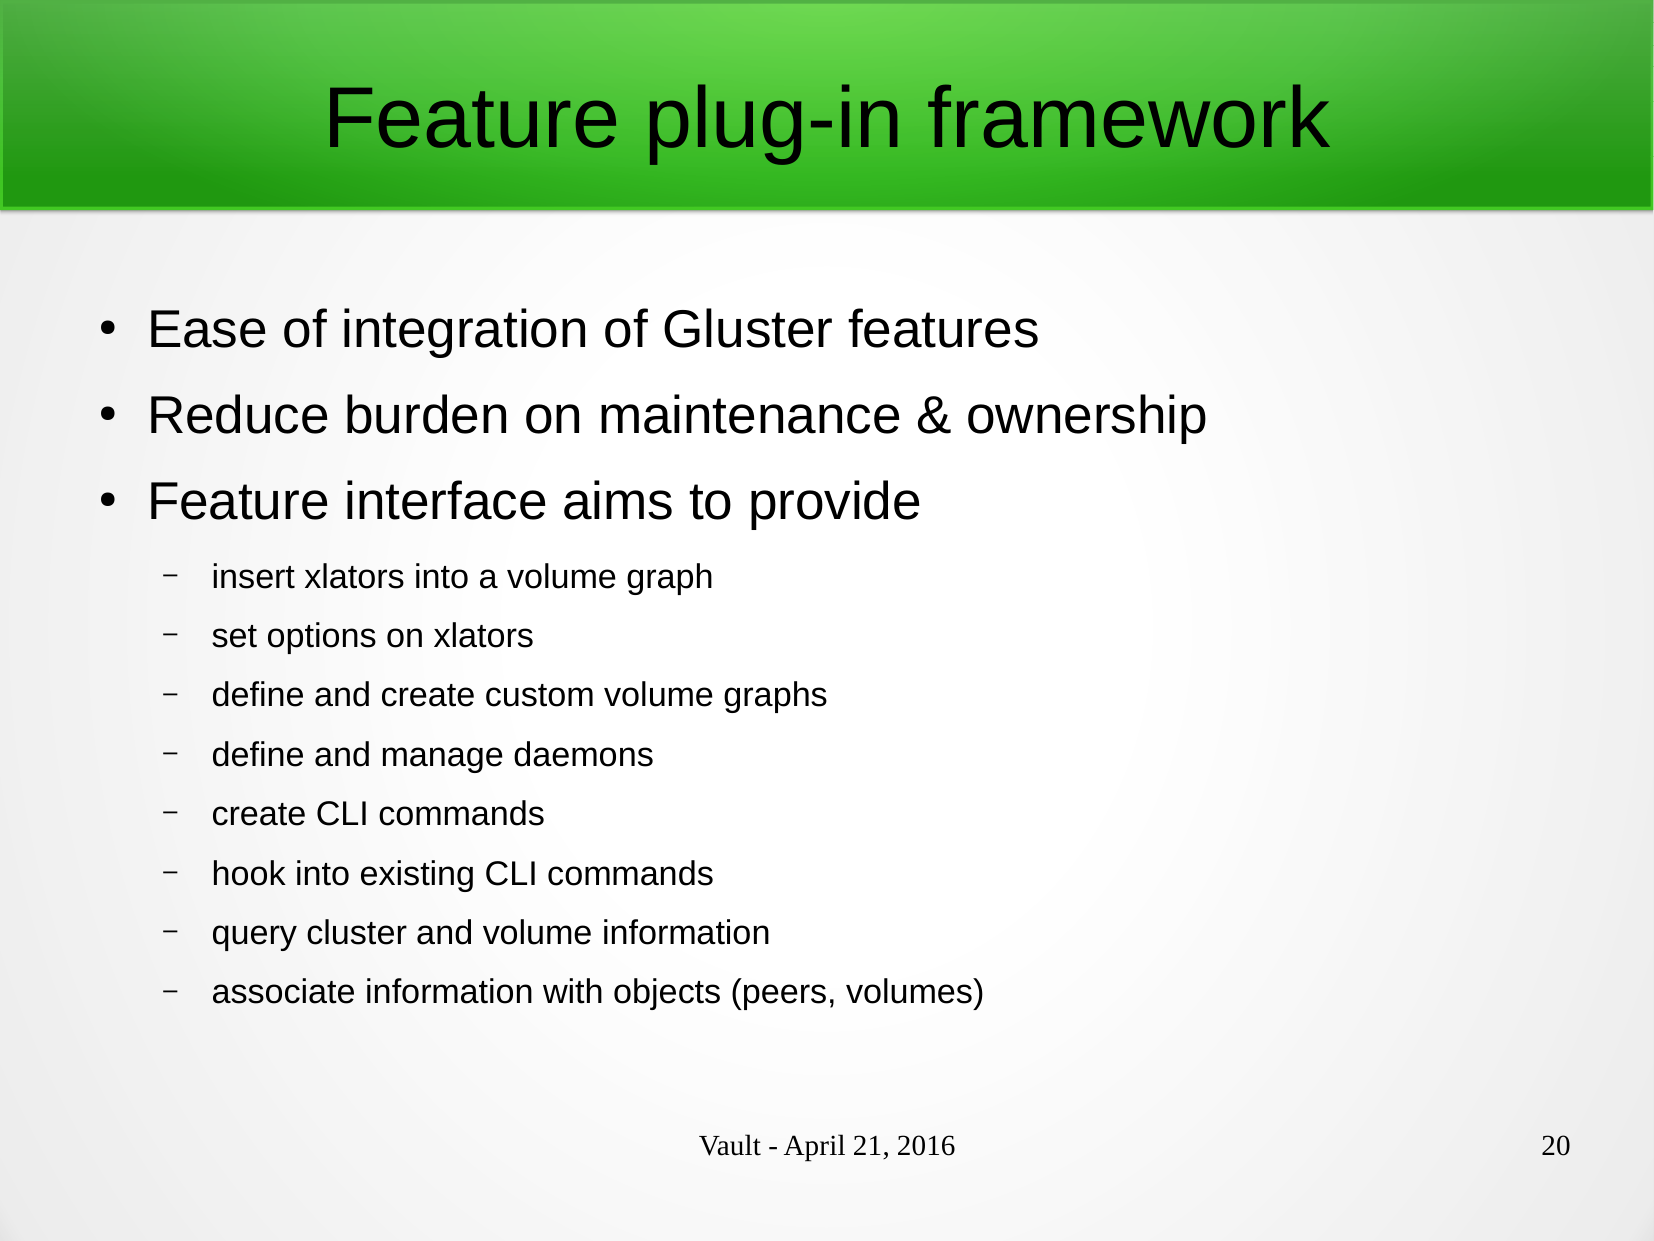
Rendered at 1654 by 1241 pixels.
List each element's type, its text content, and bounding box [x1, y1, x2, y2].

title Feature plug-in framework [82, 47, 1571, 189]
list Ease of integration of Gluster features Reduce burden on maintenance & ownership Feature interface aims to provide insert xlators into a volume graph set options on xlators define and create custom volume graphs define and manage daemons create CLI commands hook into existing CLI commands query cluster and volume information associate information with objects (peers, volumes) [82, 299, 1571, 1019]
